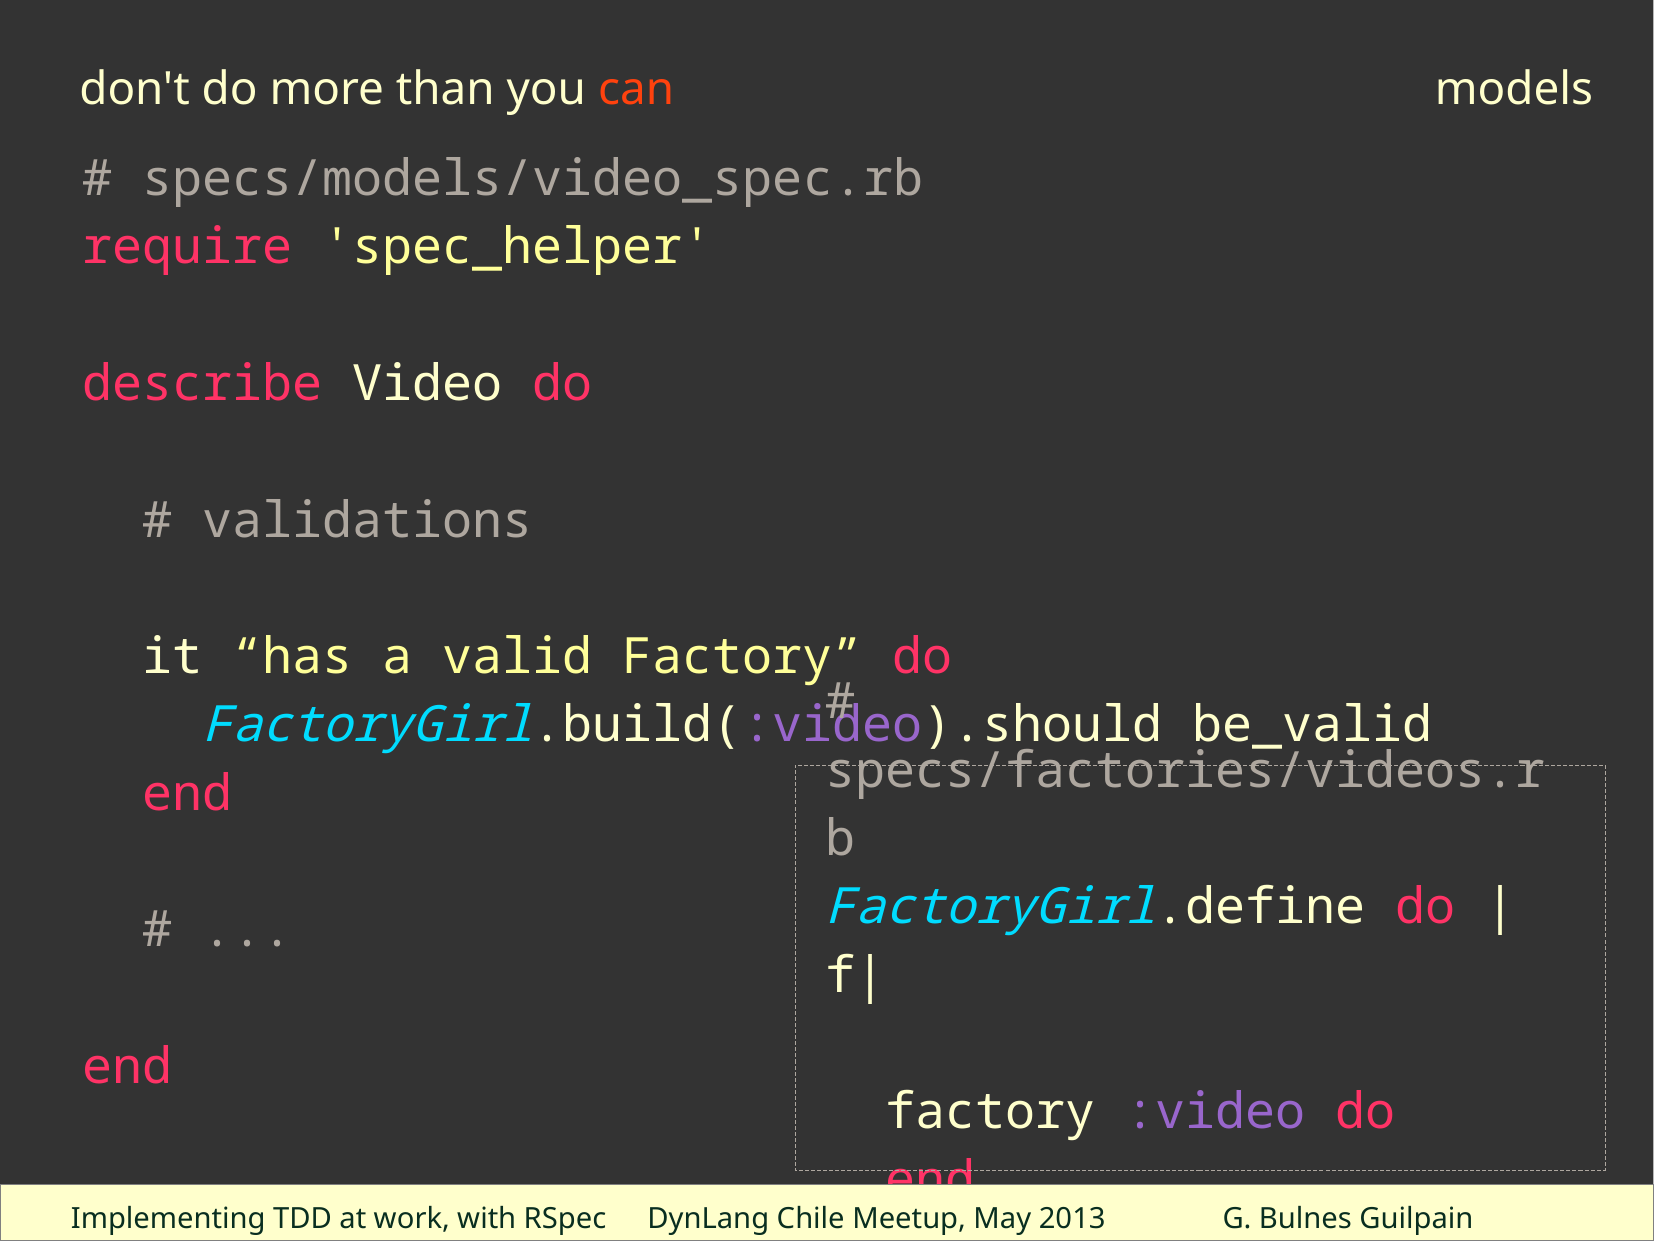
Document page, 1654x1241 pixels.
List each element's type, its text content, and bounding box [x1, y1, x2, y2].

subtitle # specs/models/video_spec.rb require 'spec_helper' describe Video do # validations it “has a valid Factory” do FactoryGirl.build(:video).should be_valid end # ... end [82, 59, 1571, 1181]
text_box models [1420, 48, 1571, 115]
text_box DynLang Chile Meetup, May 2013 [632, 1190, 1021, 1239]
text_box [0, 1184, 1654, 1241]
text_box Implementing TDD at work, with RSpec [56, 1190, 506, 1239]
text_box don't do more than you can [64, 48, 556, 115]
text_box G. Bulnes Guilpain [1207, 1190, 1435, 1239]
text_box # specs/factories/videos.rb FactoryGirl.define do |f| factory :video do end end [825, 765, 1568, 1181]
